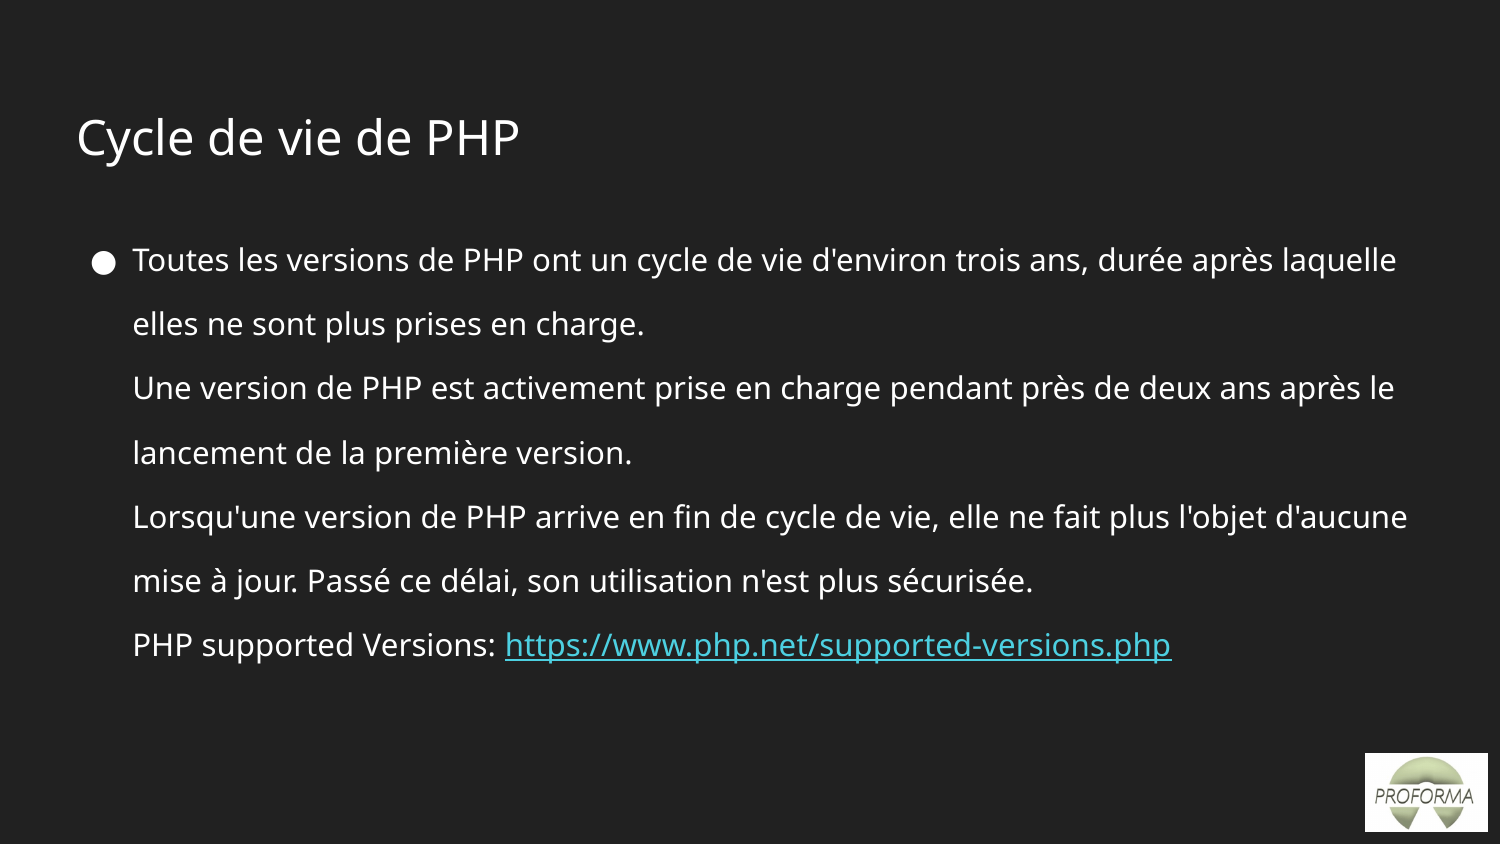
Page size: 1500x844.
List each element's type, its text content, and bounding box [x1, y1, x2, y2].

title Cycle de vie de PHP [61, 88, 674, 185]
title Toutes les versions de PHP ont un cycle de vie d'environ trois ans, durée après laquelle elles ne sont plus prises en charge. Une version de PHP est activement prise en charge pendant près de deux ans après le lancement de la première version. Lorsqu'une version de PHP arrive en fin de cycle de vie, elle ne fait plus l'objet d'aucune mise à jour. Passé ce délai, son utilisation n'est plus sécurisée. PHP supported Versions: https://www.php.net/supported-versions.php [61, 200, 1467, 681]
picture [1365, 753, 1488, 832]
